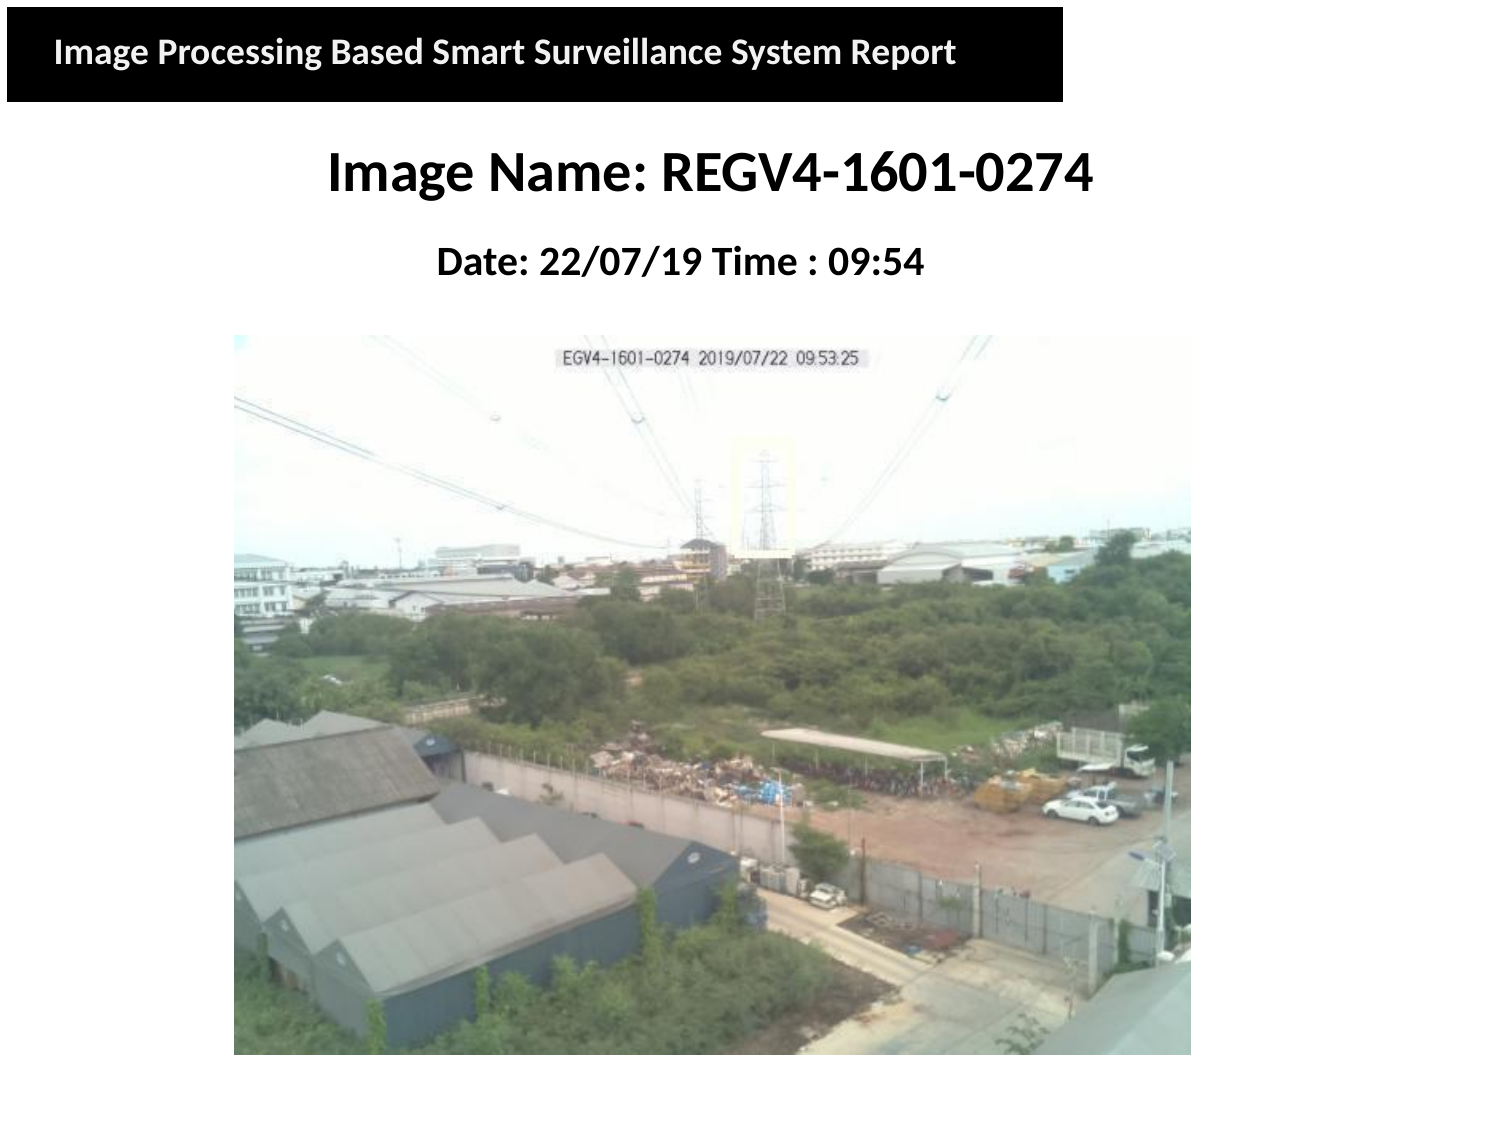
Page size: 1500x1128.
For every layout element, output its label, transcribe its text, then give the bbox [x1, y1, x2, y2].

text_box Image Processing Based Smart Surveillance System Report [39, 23, 977, 180]
picture [7, 7, 1063, 102]
text_box Image Name: REGV4-1601-0274 [312, 140, 1251, 335]
text_box Date: 22/07/19 Time : 09:54 [421, 234, 1360, 547]
picture [234, 335, 1191, 1055]
